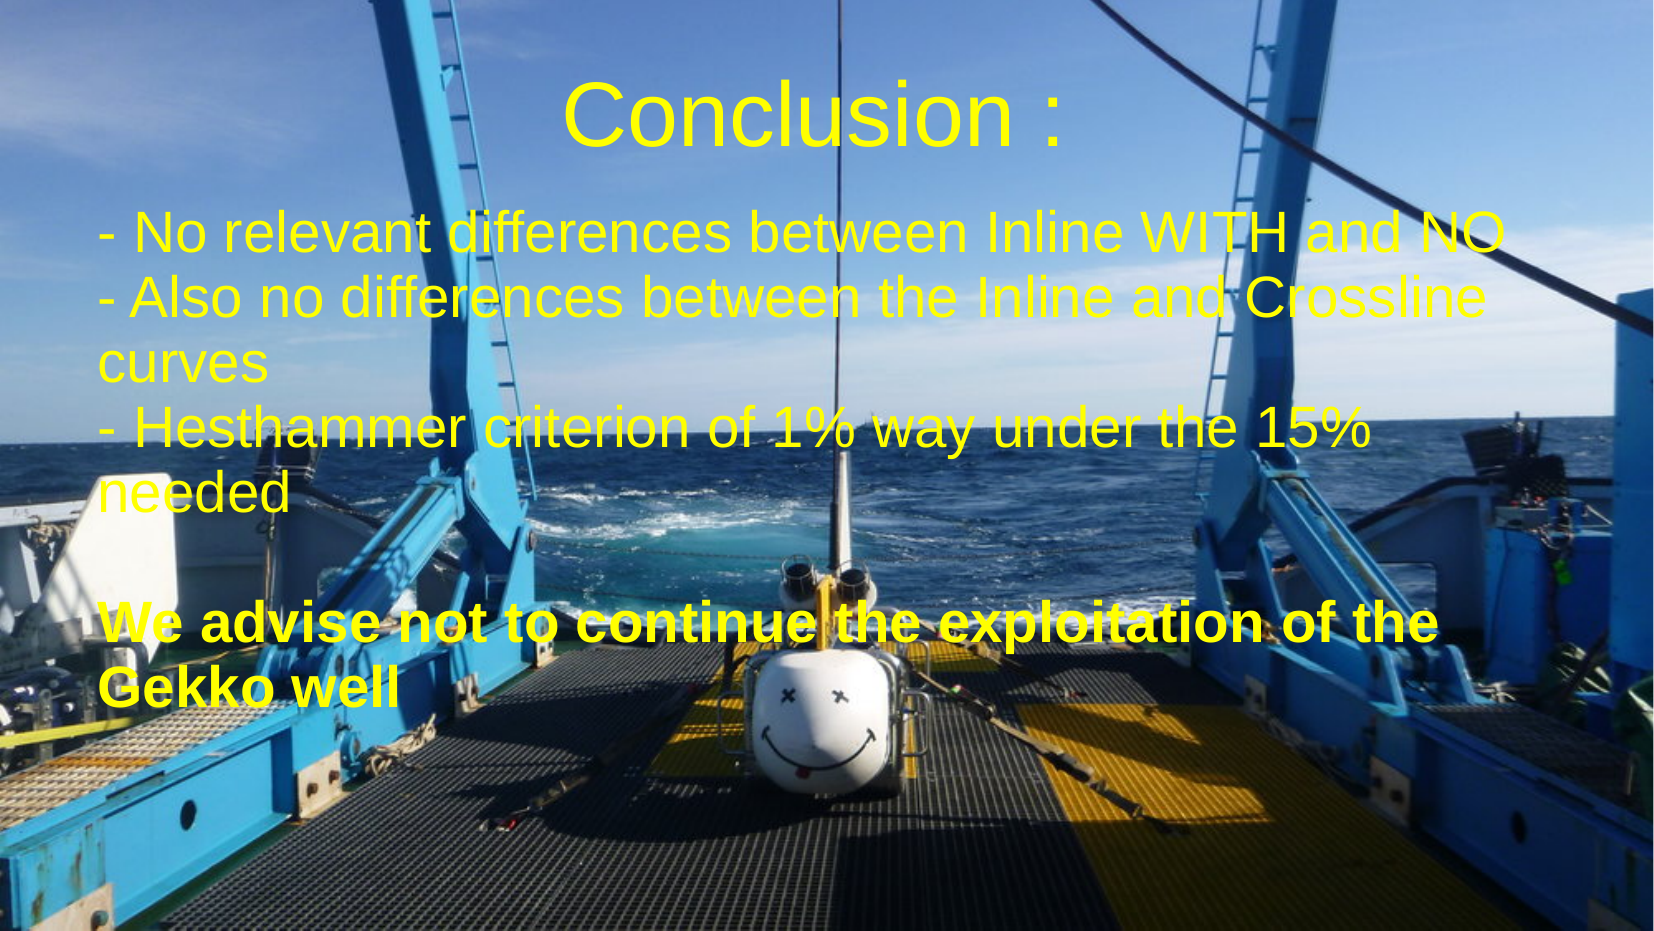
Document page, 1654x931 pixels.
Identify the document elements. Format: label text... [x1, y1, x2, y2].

title Conclusion : [82, 37, 1571, 193]
picture [0, 0, 1654, 931]
text_box - No relevant differences between Inline WITH and NO - Also no differences between the Inline and Crossline curves - Hesthammer criterion of 1% way under the 15% needed We advise not to continue the exploitation of the Gekko well [82, 192, 1565, 798]
